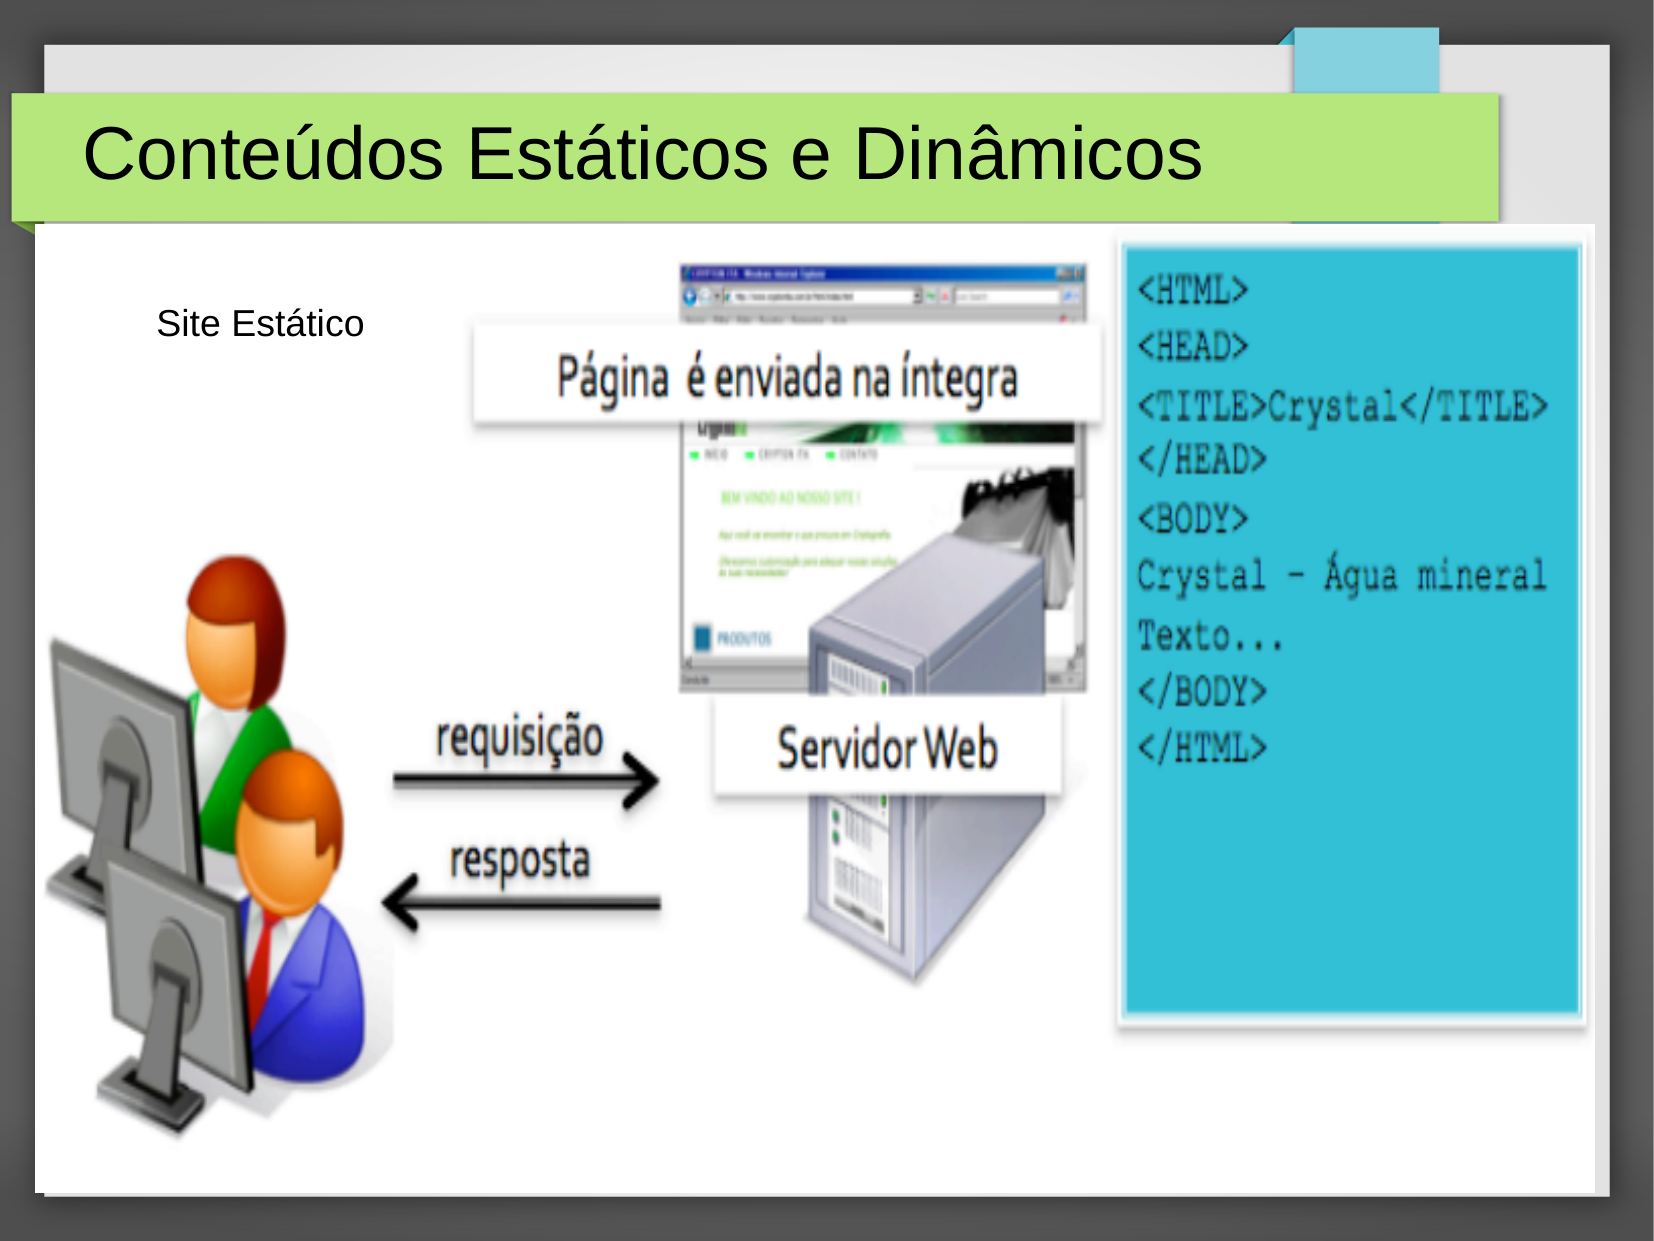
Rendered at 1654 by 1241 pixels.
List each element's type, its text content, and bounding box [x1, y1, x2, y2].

text_box Site Estático [141, 295, 380, 353]
picture [0, 0, 1654, 1241]
title Conteúdos Estáticos e Dinâmicos [82, 94, 1264, 213]
